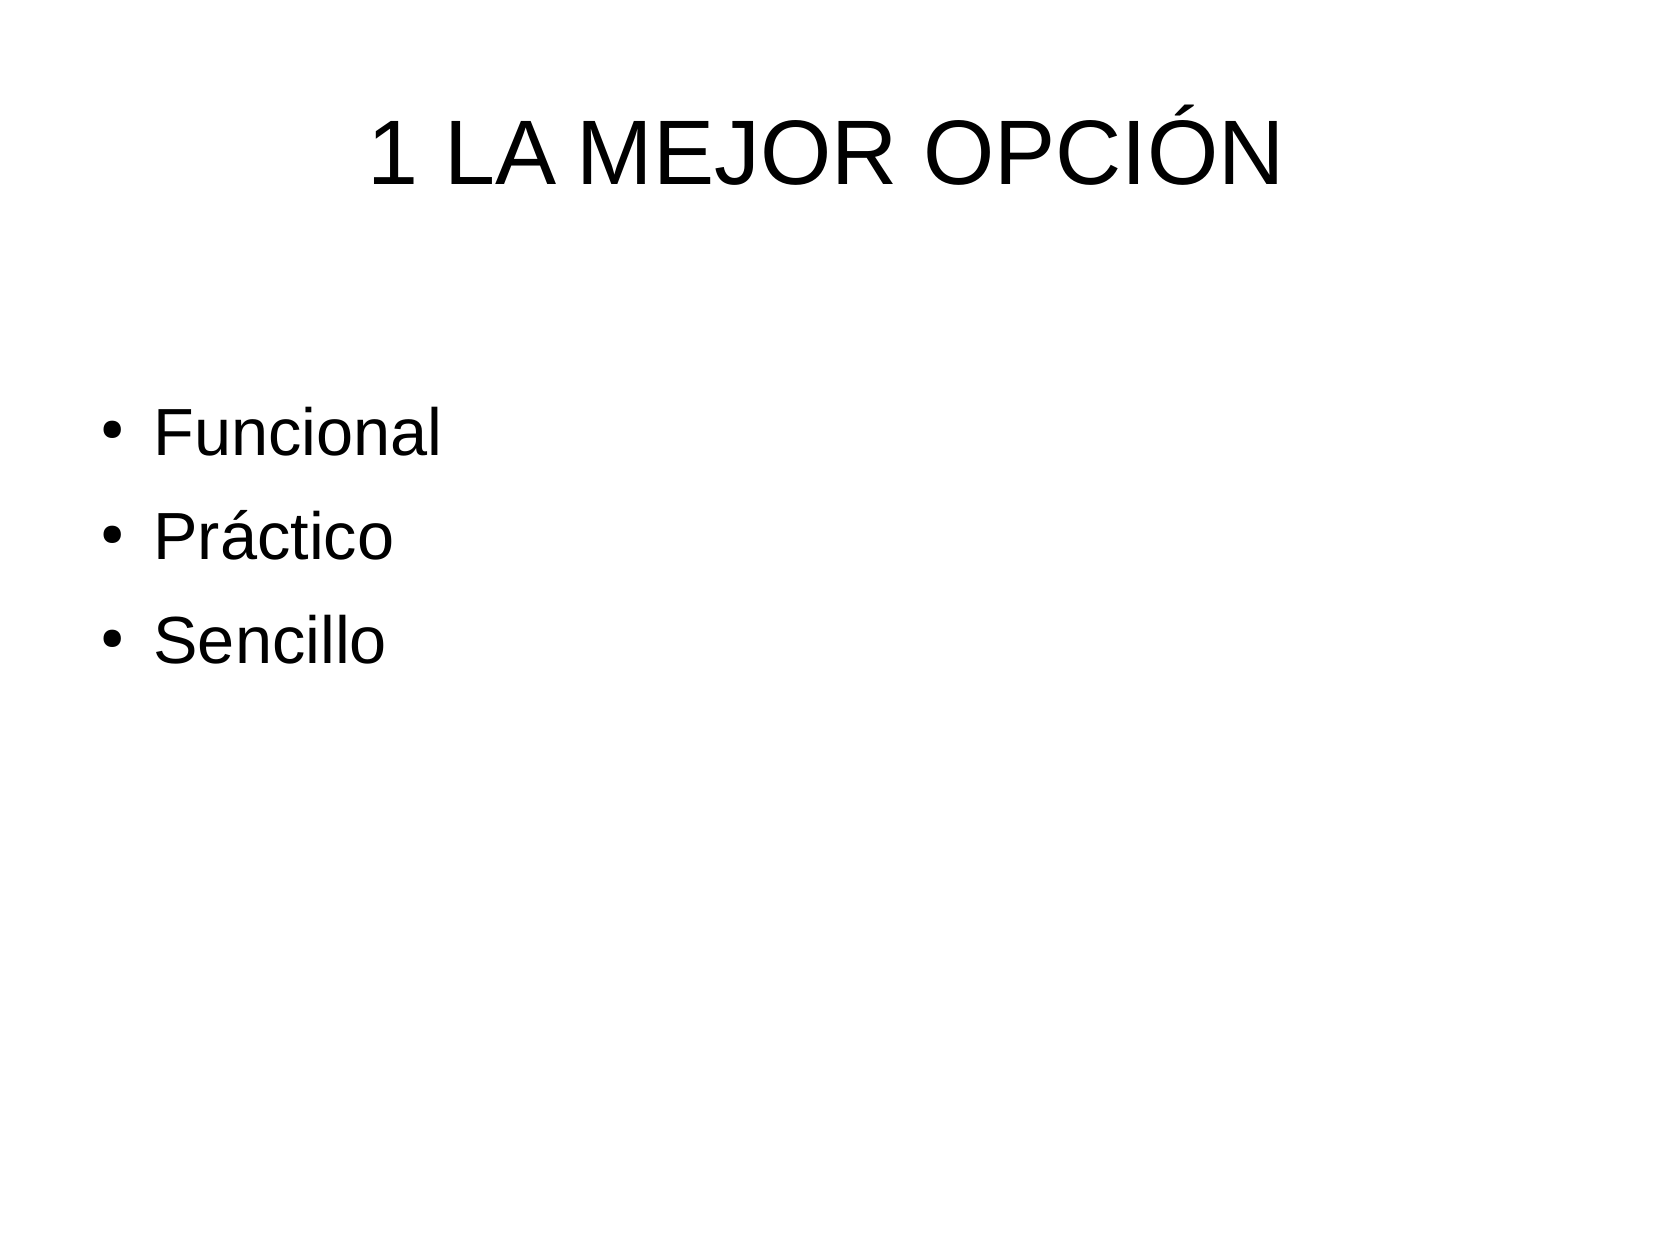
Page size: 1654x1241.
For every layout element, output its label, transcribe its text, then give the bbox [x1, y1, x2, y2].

list Funcional Práctico Sencillo [82, 290, 851, 1010]
title 1 LA MEJOR OPCIÓN [82, 49, 1571, 257]
